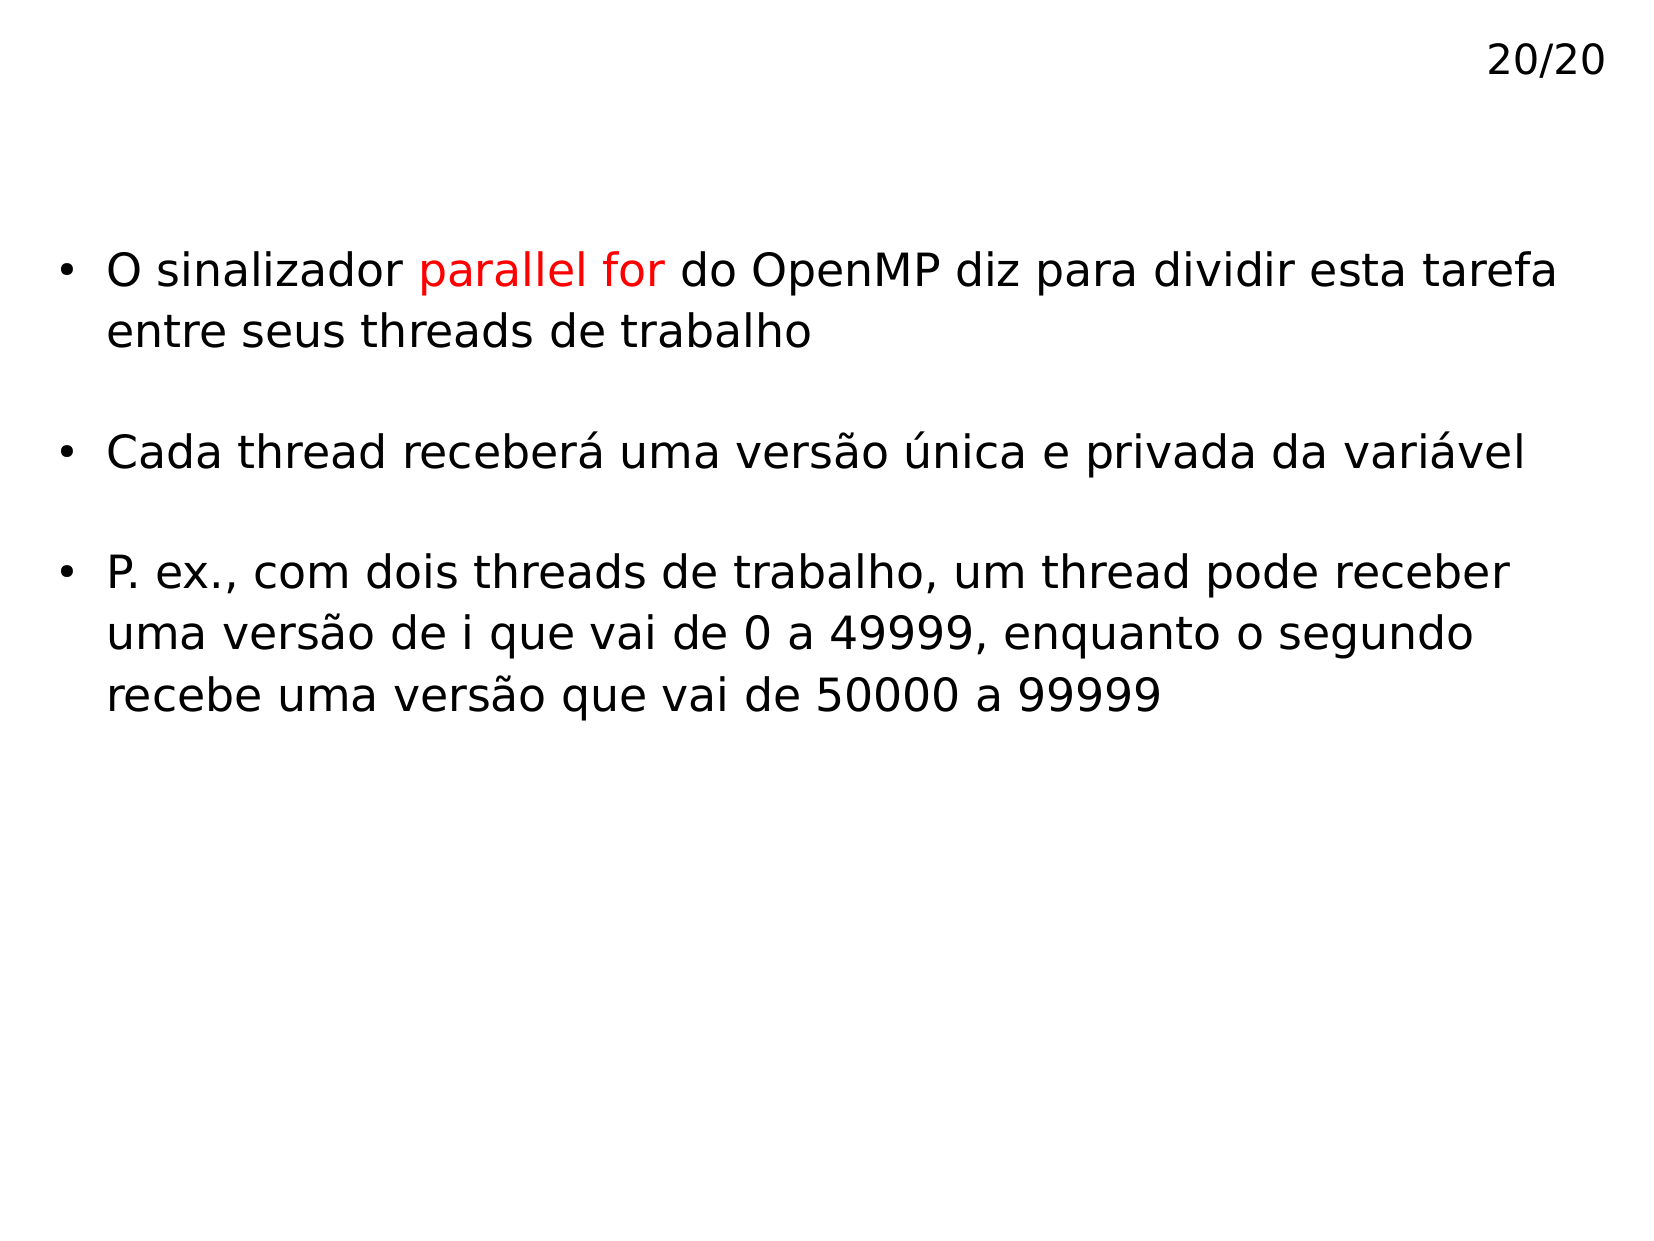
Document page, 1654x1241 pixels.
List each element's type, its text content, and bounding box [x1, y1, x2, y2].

list O sinalizador parallel for do OpenMP diz para dividir esta tarefa entre seus threads de trabalho Cada thread receberá uma versão única e privada da variável P. ex., com dois threads de trabalho, um thread pode receber uma versão de i que vai de 0 a 49999, enquanto o segundo recebe uma versão que vai de 50000 a 99999 [59, 236, 1595, 1211]
